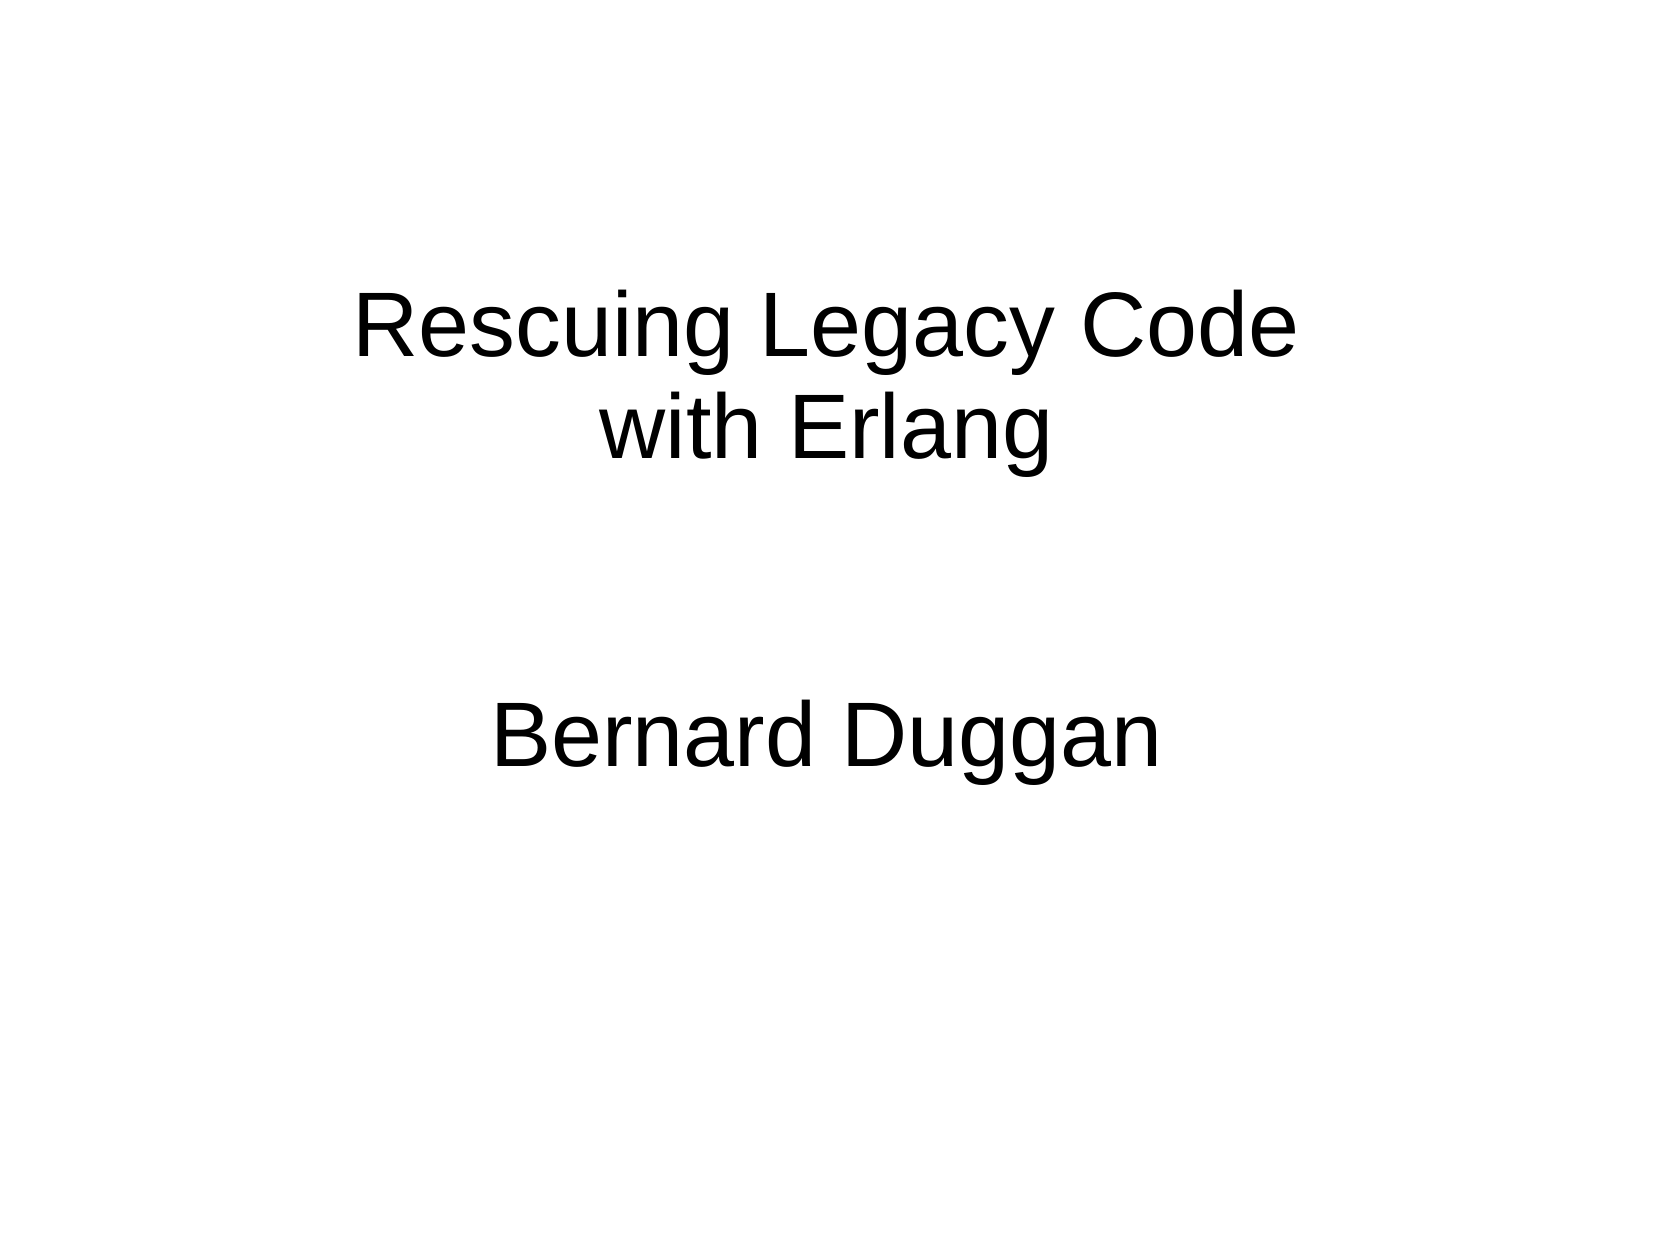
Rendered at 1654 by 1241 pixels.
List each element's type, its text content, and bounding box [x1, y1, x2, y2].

subtitle Rescuing Legacy Code with Erlang Bernard Duggan [82, 49, 1571, 1010]
